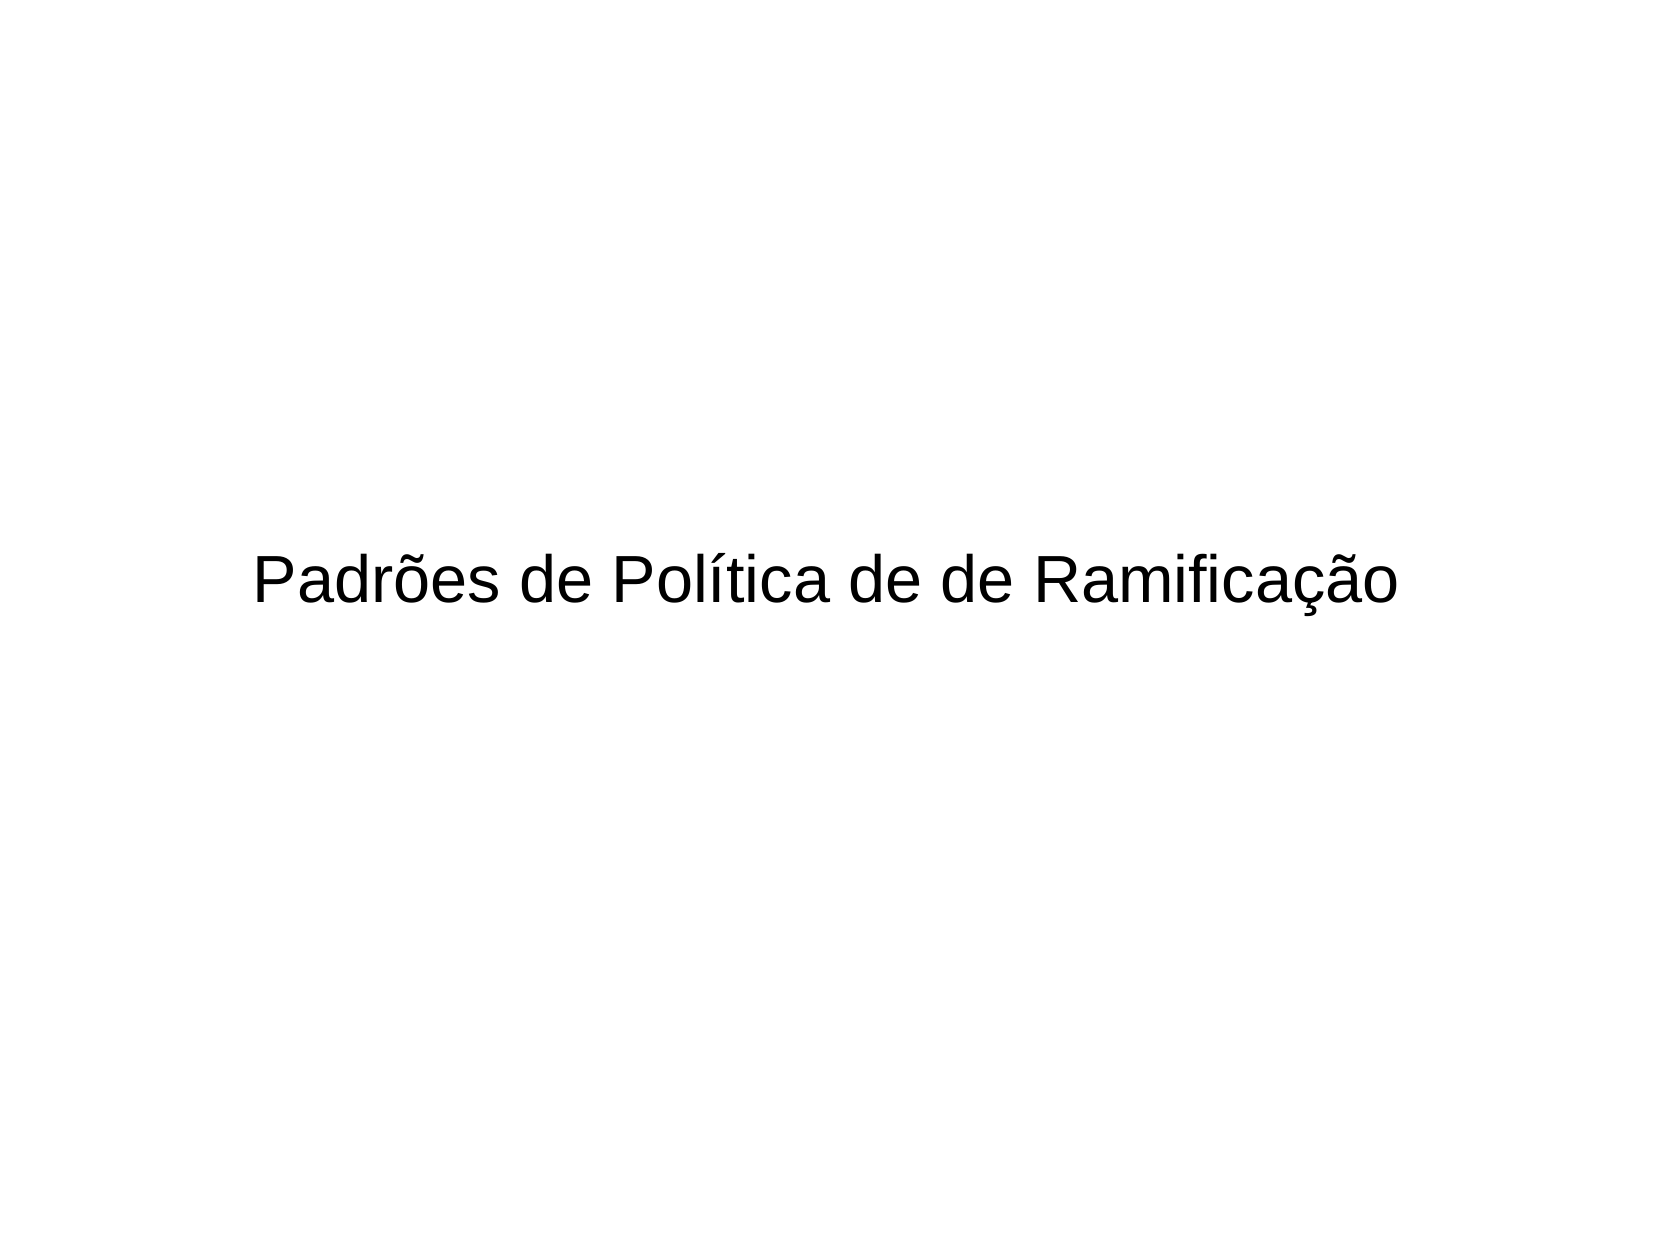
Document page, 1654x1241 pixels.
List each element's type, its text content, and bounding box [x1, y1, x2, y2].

subtitle Padrões de Política de de Ramificação [82, 49, 1571, 1111]
